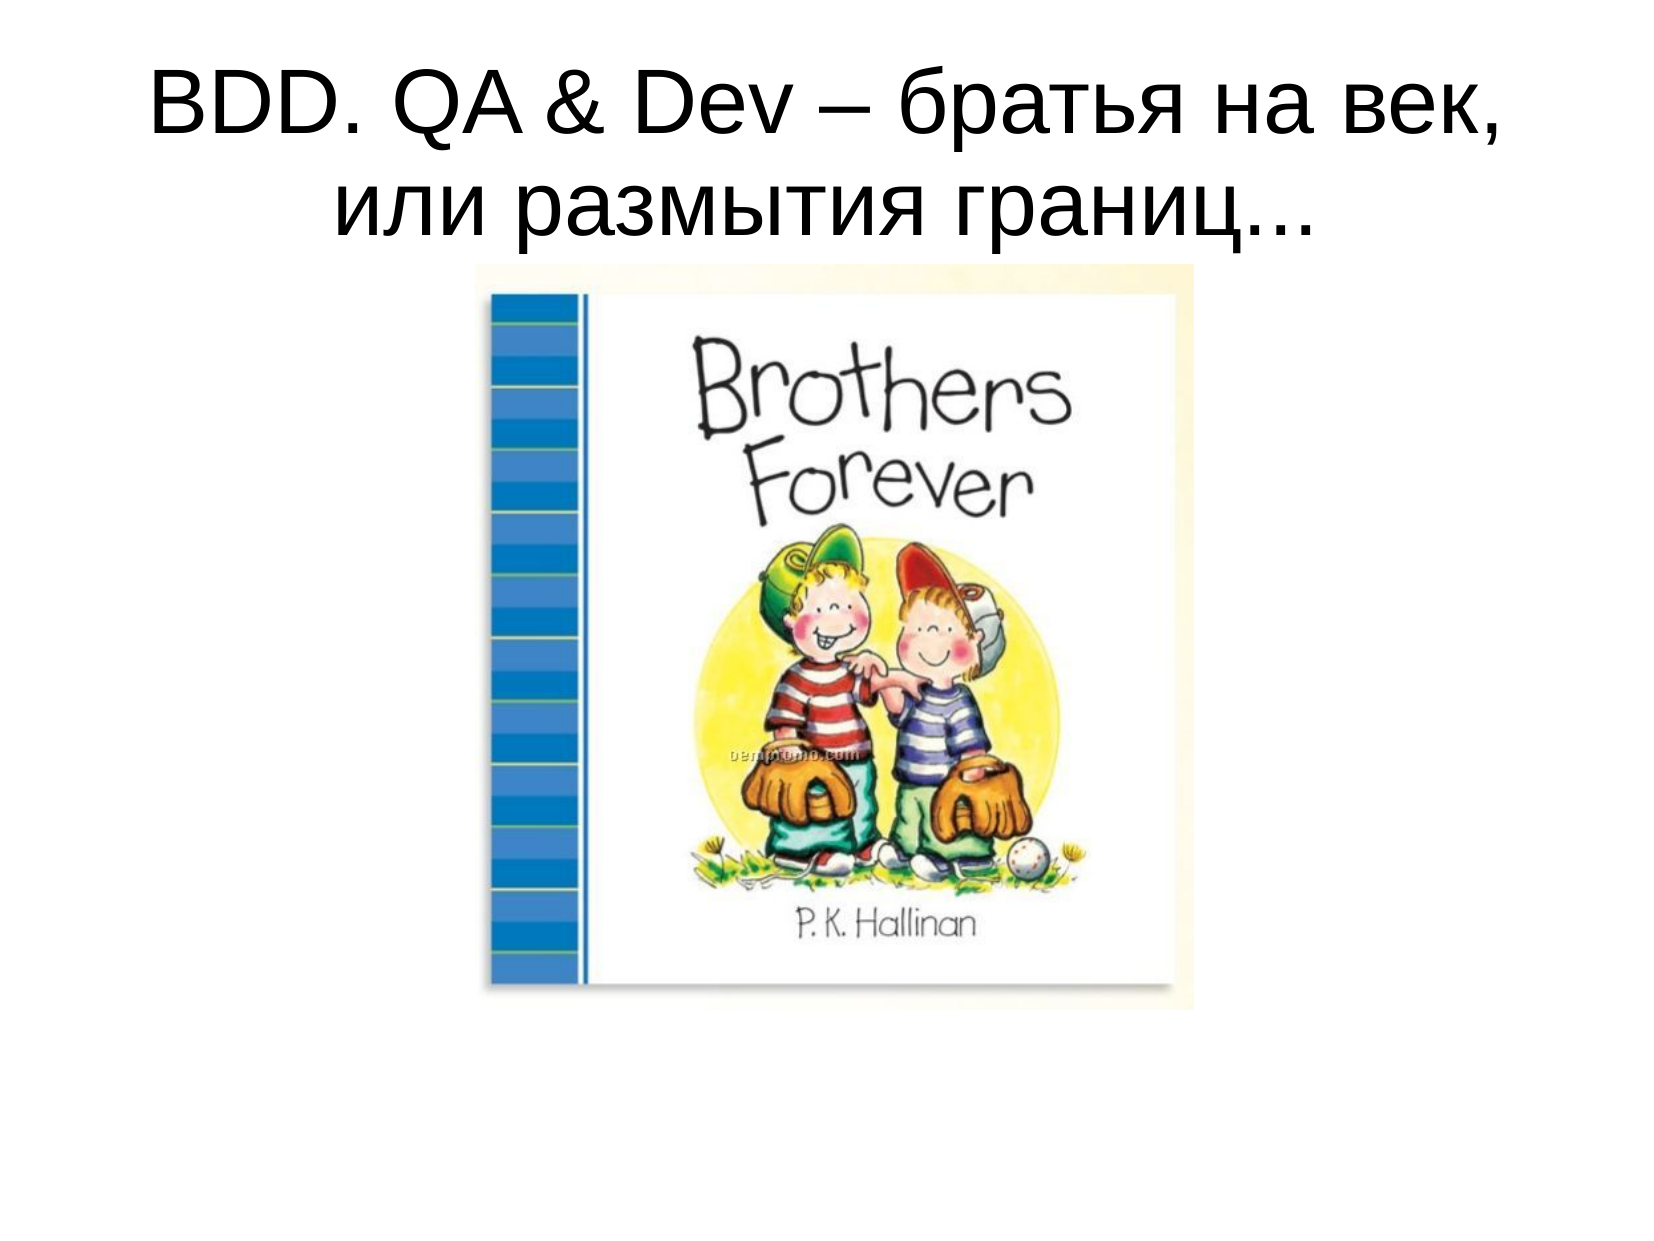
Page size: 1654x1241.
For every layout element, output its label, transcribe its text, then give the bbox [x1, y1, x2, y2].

picture [475, 264, 1194, 1010]
title BDD. QA & Dev – братья на век, или размытия границ... [82, 49, 1571, 257]
